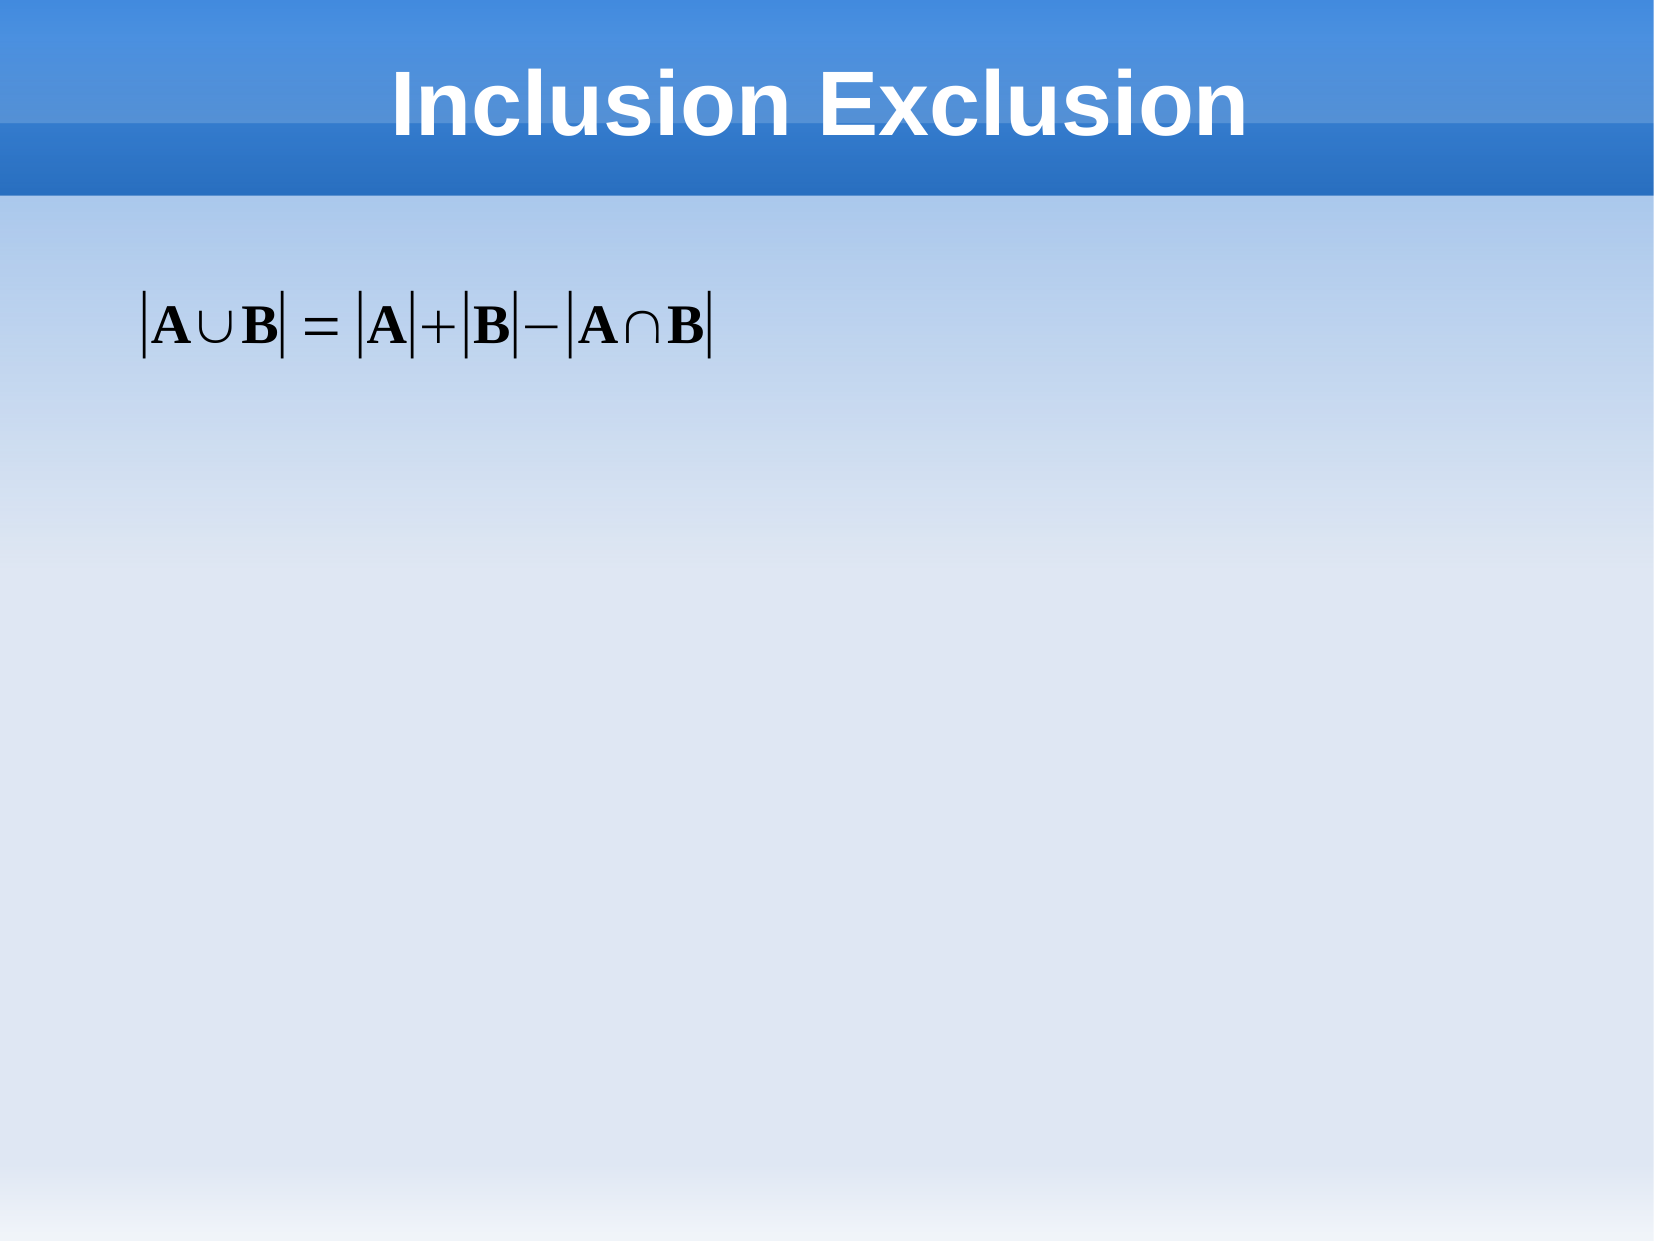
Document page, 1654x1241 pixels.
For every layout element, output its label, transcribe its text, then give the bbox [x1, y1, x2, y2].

chart [127, 288, 726, 363]
picture [0, 0, 1654, 1241]
title Inclusion Exclusion [76, 0, 1565, 208]
list [82, 290, 1571, 1094]
